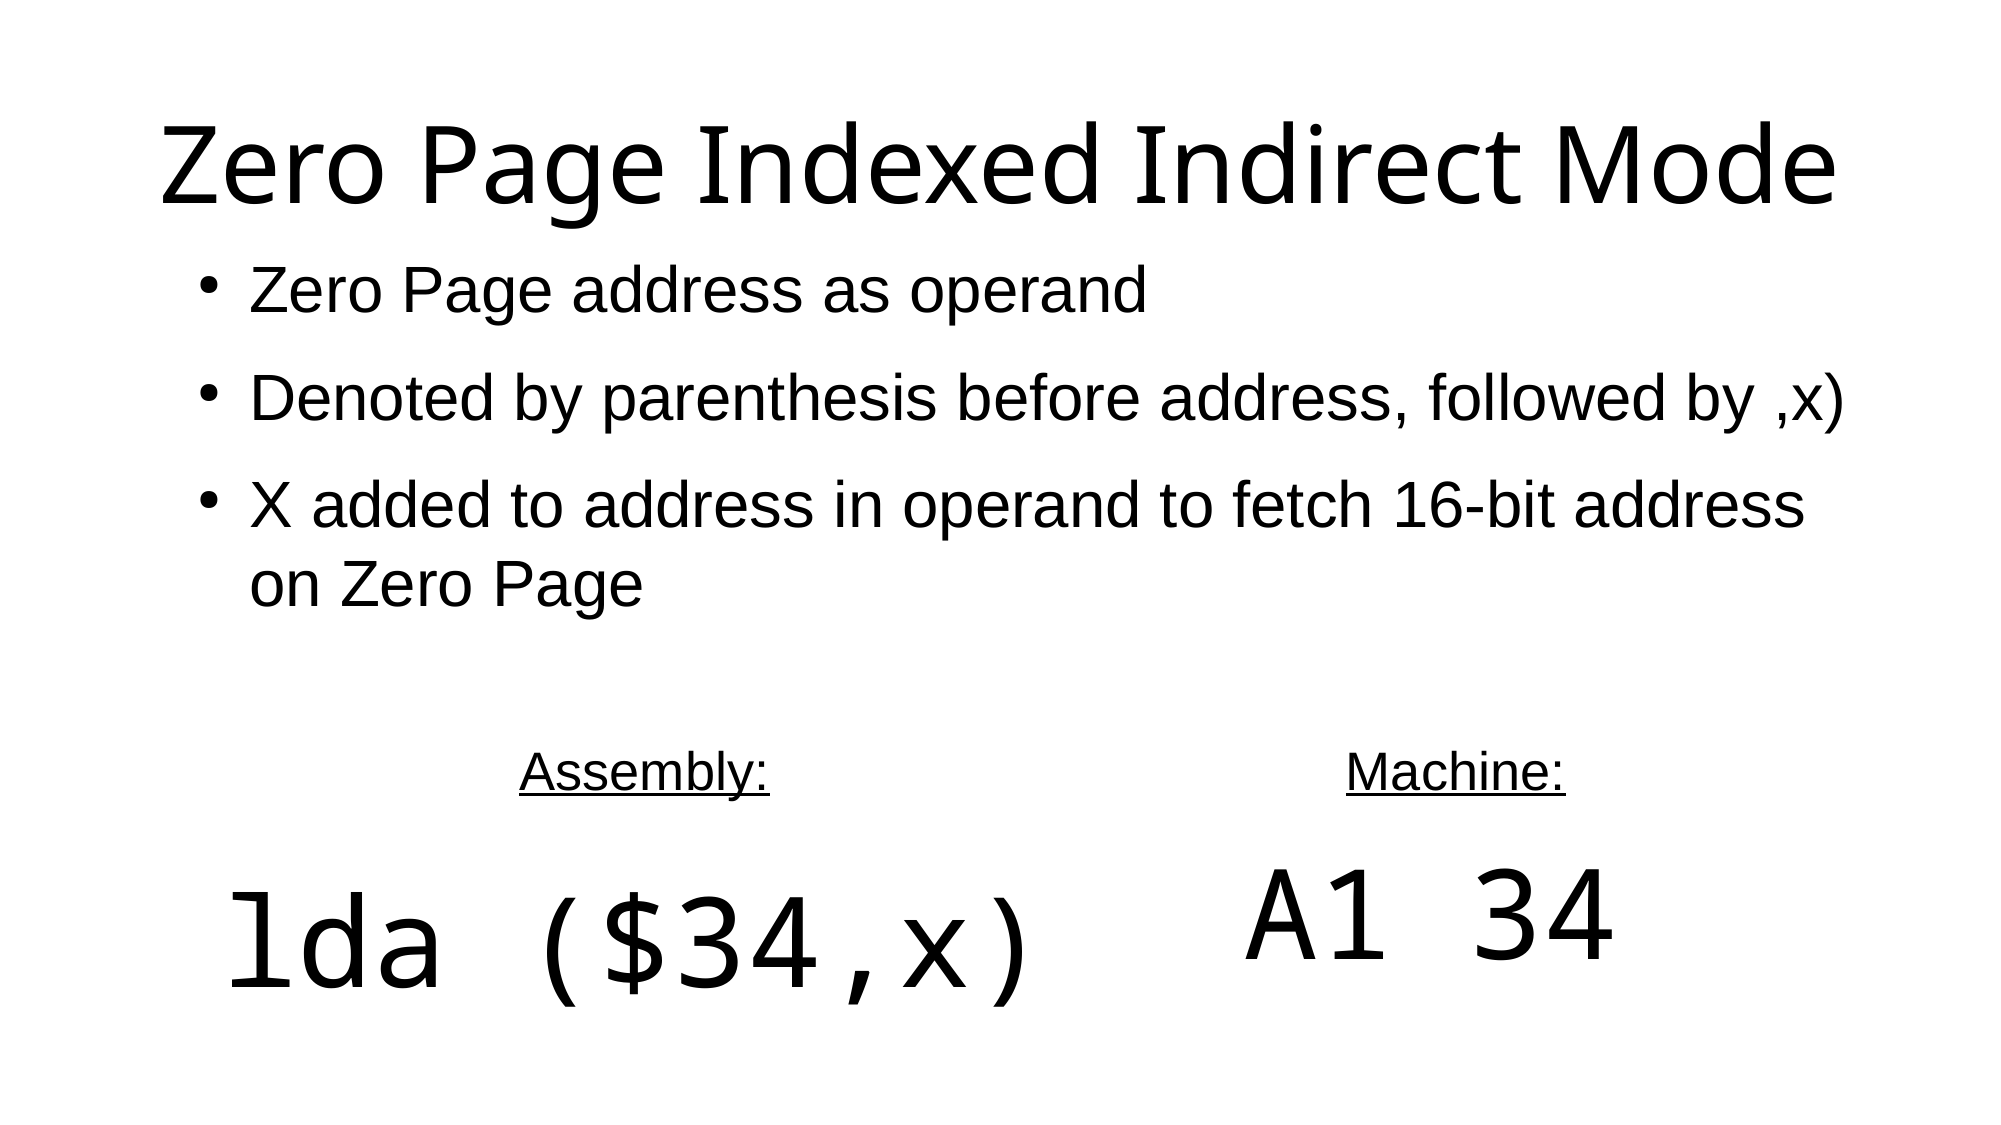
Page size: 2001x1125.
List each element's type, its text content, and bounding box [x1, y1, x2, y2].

text_box Machine: [1331, 734, 1582, 810]
text_box Assembly: [504, 734, 785, 810]
text_box lda ($34,x) [207, 846, 1065, 1003]
title Zero Page Indexed Indirect Mode [137, 59, 1863, 278]
text_box A1 34 [1228, 817, 1706, 990]
list Zero Page address as operand Denoted by parenthesis before address, followed by ,x) X added to address in operand to fetch 16-bit address on Zero Page [165, 239, 1891, 706]
